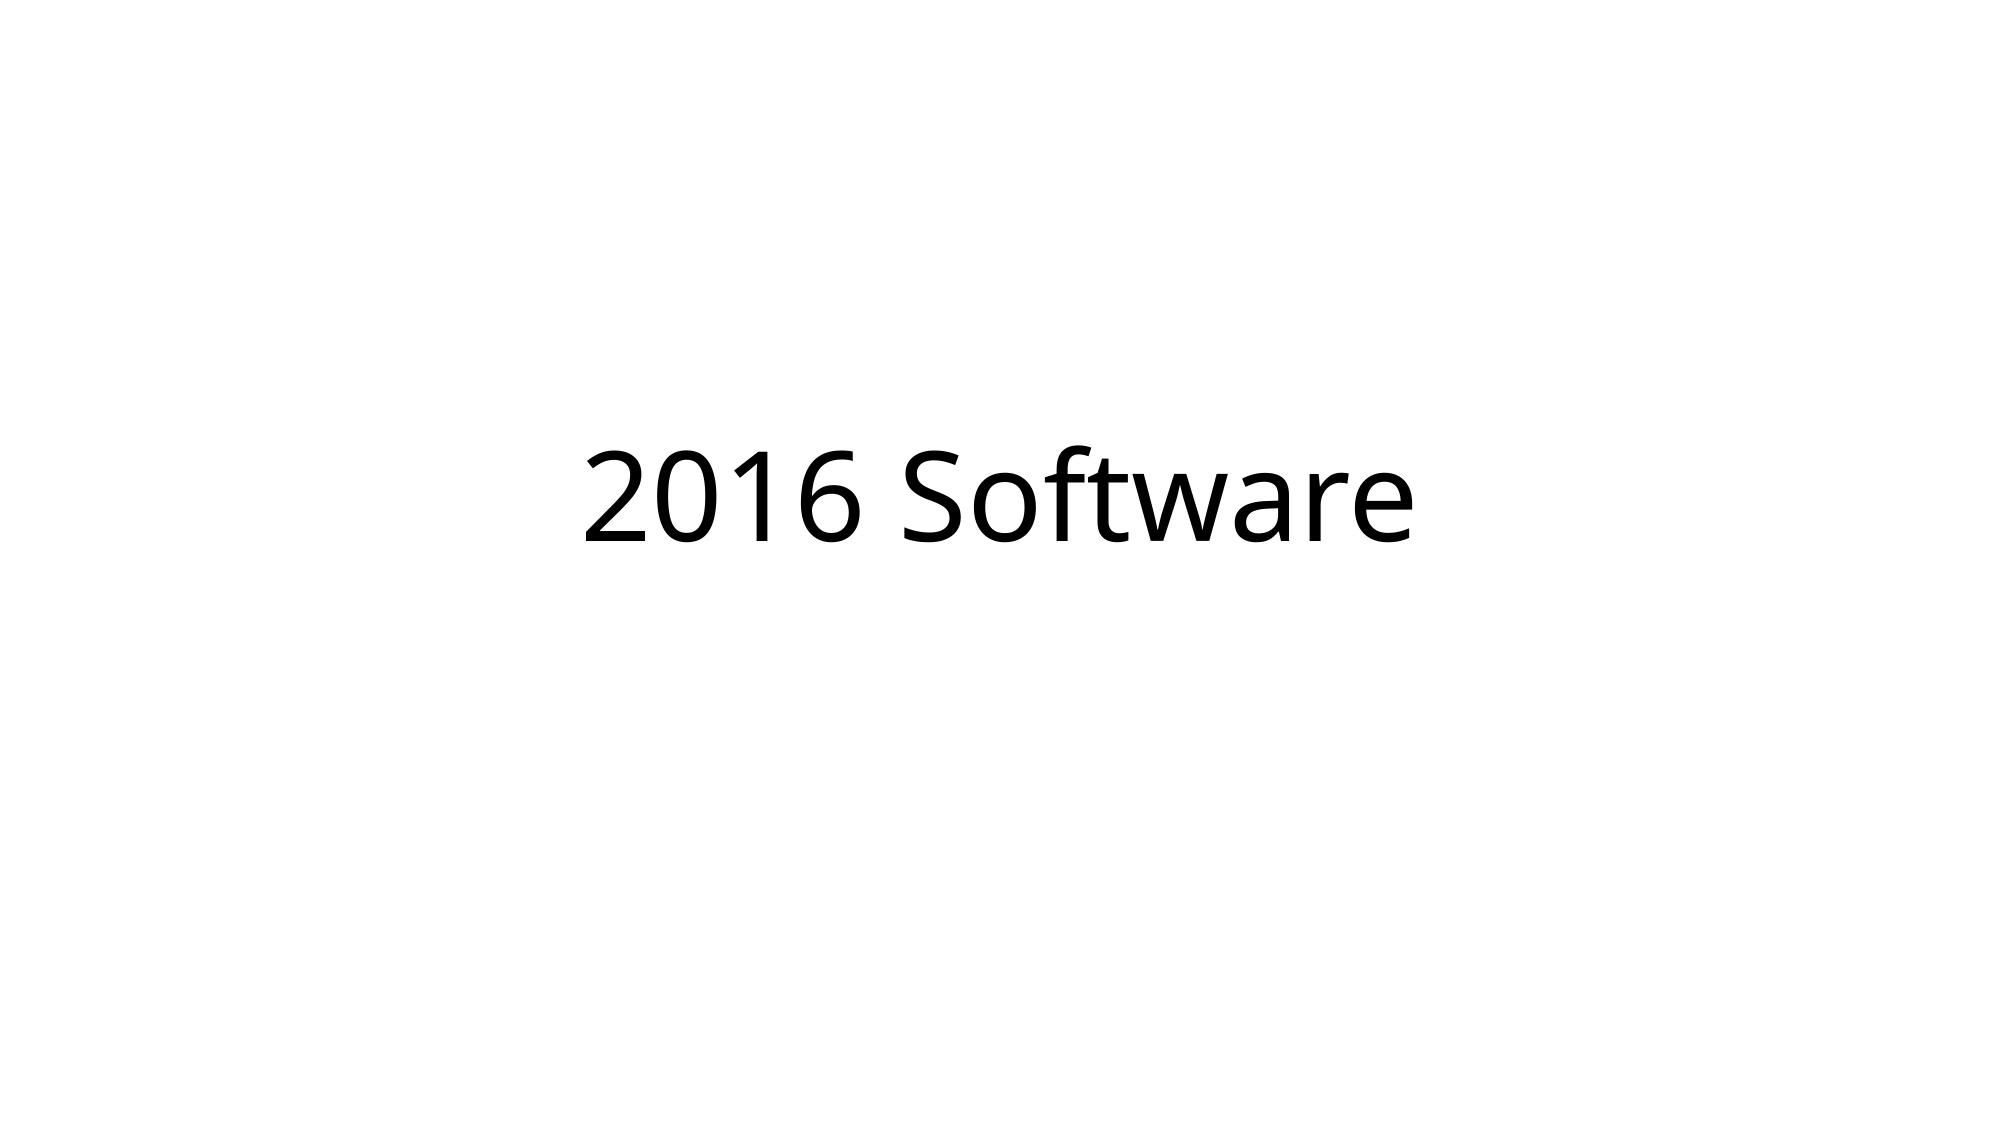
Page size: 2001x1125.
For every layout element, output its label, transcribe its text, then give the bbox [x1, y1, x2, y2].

title 2016 Software [249, 184, 1750, 576]
